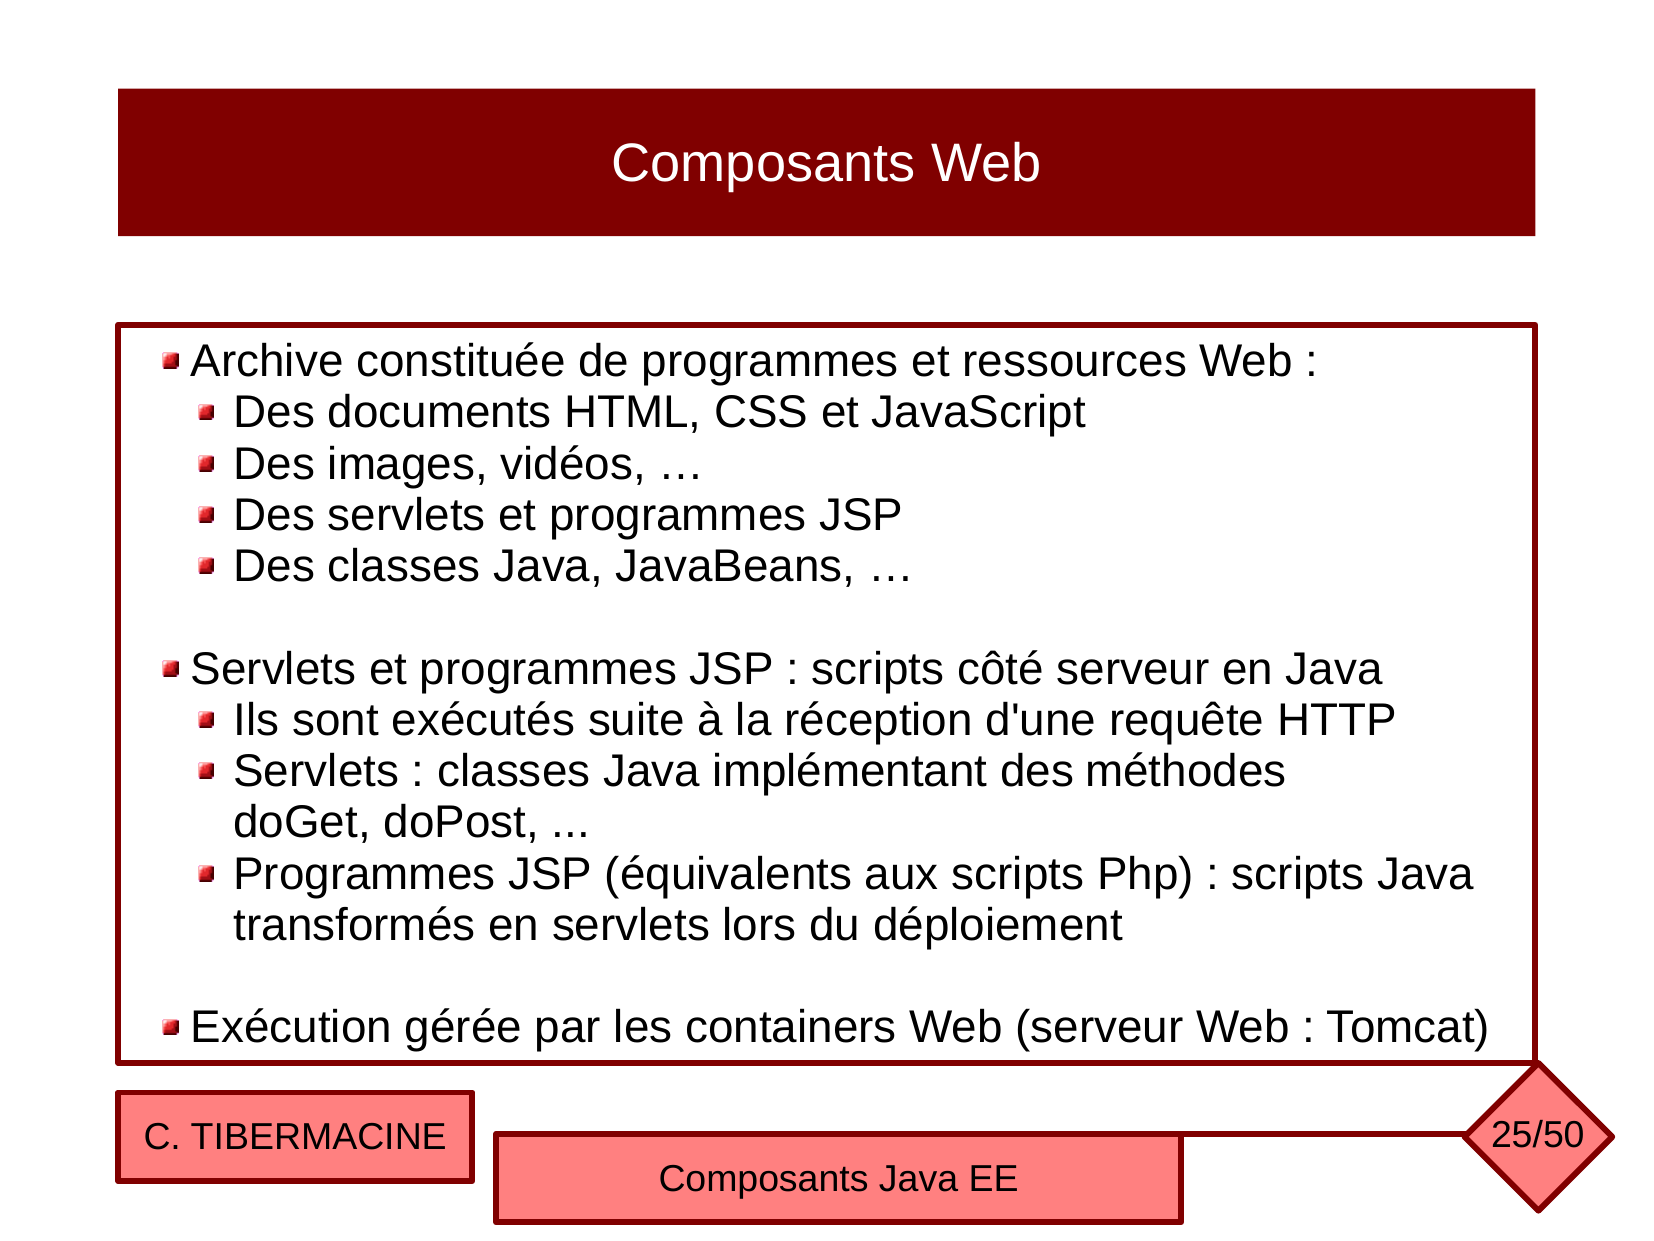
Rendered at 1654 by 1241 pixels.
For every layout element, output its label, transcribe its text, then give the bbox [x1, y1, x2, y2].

picture [162, 1019, 179, 1035]
picture [198, 455, 214, 472]
picture [198, 762, 214, 779]
picture [198, 404, 214, 420]
text_box [1495, 1062, 1582, 1106]
picture [162, 352, 179, 369]
text_box [1464, 1125, 1476, 1149]
picture [198, 557, 214, 574]
picture [198, 865, 214, 882]
text_box Composants Web [118, 88, 1536, 237]
text_box <numéro>/50 [1476, 1106, 1607, 1206]
text_box C. TIBERMACINE [118, 1092, 473, 1182]
text_box [1607, 1131, 1613, 1143]
text_box [1533, 1206, 1544, 1211]
picture [198, 506, 214, 523]
text_box Archive constituée de programmes et ressources Web : Des documents HTML, CSS et JavaScript Des images, vidéos, … Des servlets et programmes JSP Des classes Java, JavaBeans, … Servlets et programmes JSP : scripts côté serveur en Java Ils sont exécutés suite à la réception d'une requête HTTP Servlets : classes Java implémentant des méthodes doGet, doPost, ... Programmes JSP (équivalents aux scripts Php) : scripts Java transformés en servlets lors du déploiement Exécution gérée par les containers Web (serveur Web : Tomcat) [118, 324, 1536, 1063]
picture [162, 660, 179, 677]
text_box Composants Java EE [496, 1133, 1182, 1223]
picture [198, 711, 214, 728]
